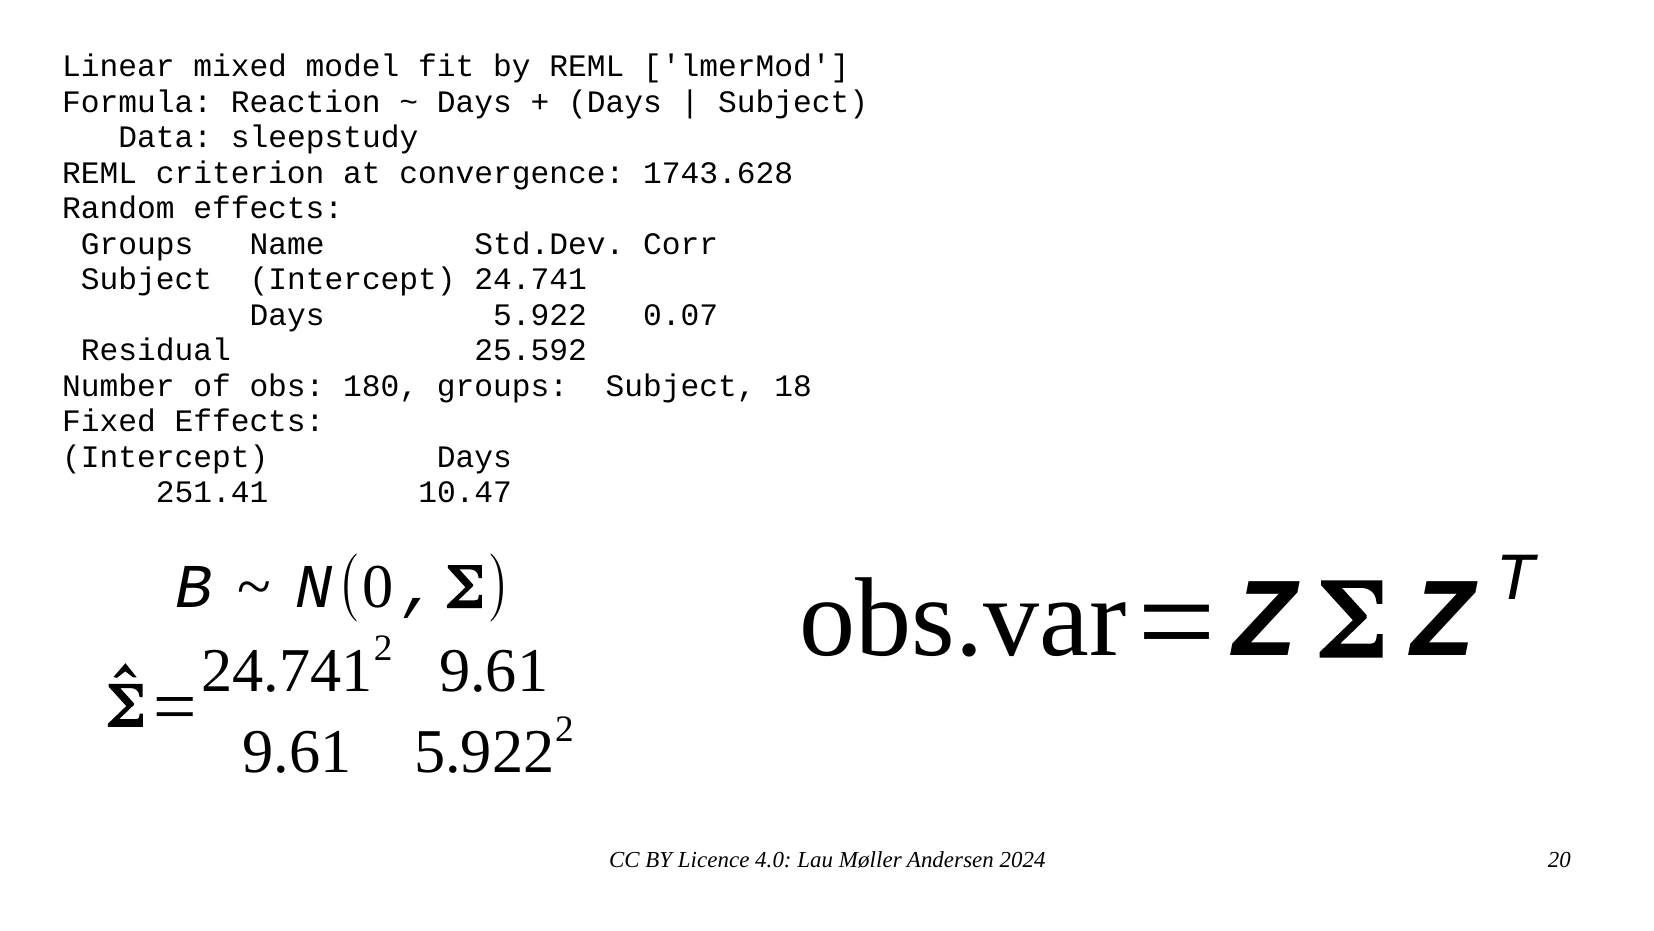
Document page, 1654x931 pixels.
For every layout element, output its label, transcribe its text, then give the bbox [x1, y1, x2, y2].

chart [100, 550, 580, 786]
text_box Linear mixed model fit by REML ['lmerMod'] Formula: Reaction ~ Days + (Days | Subject) Data: sleepstudy REML criterion at convergence: 1743.628 Random effects: Groups Name Std.Dev. Corr Subject (Intercept) 24.741 Days 5.922 0.07 Residual 25.592 Number of obs: 180, groups: Subject, 18 Fixed Effects: (Intercept) Days 251.41 10.47 [47, 43, 922, 520]
chart [792, 543, 1548, 690]
